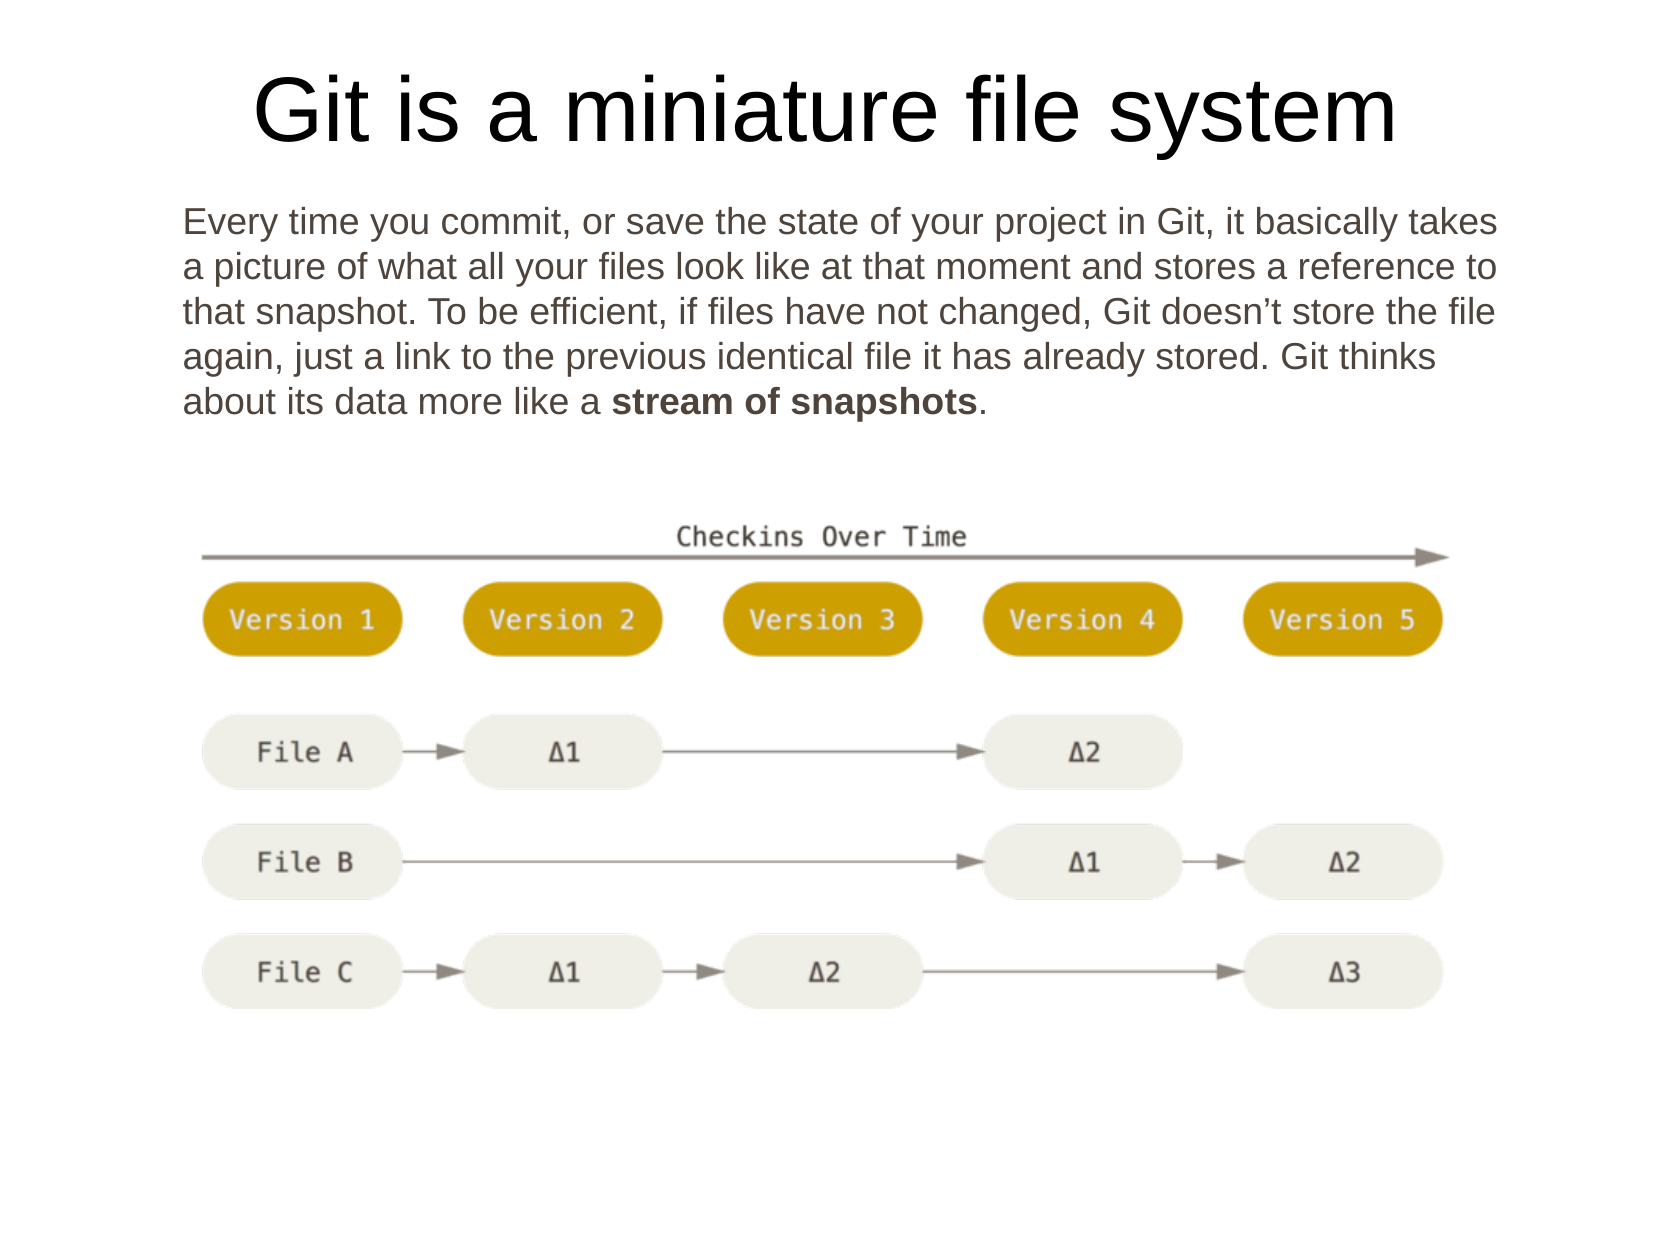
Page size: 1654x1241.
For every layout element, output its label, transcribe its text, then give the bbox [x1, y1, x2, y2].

text_box Every time you commit, or save the state of your project in Git, it basically takes a picture of what all your files look like at that moment and stores a reference to that snapshot. To be efficient, if files have not changed, Git doesn’t store the file again, just a link to the previous identical file it has already stored. Git thinks about its data more like a stream of snapshots. [168, 189, 1521, 429]
picture [201, 524, 1452, 1009]
title Git is a miniature file system [82, 49, 1571, 157]
